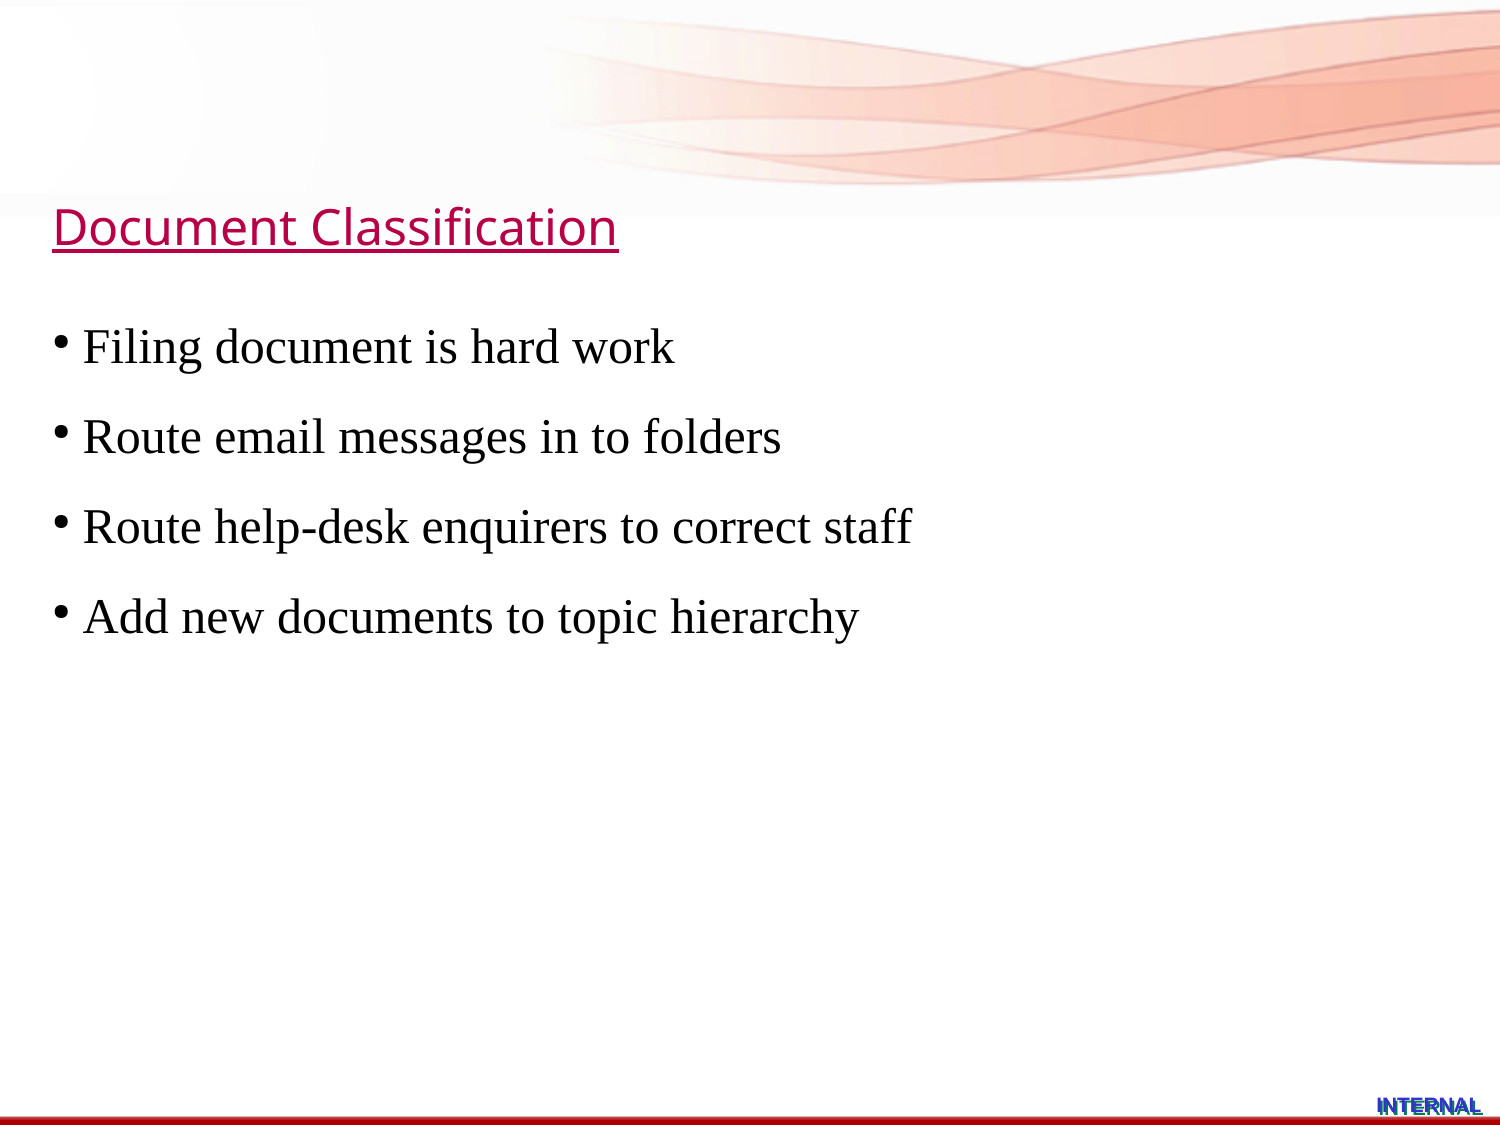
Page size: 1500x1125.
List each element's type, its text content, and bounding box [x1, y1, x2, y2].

picture [0, 0, 1500, 1120]
text_box Document Classification [37, 187, 1013, 263]
text_box Filing document is hard work Route email messages in to folders Route help-desk enquirers to correct staff Add new documents to topic hierarchy [37, 276, 1426, 652]
